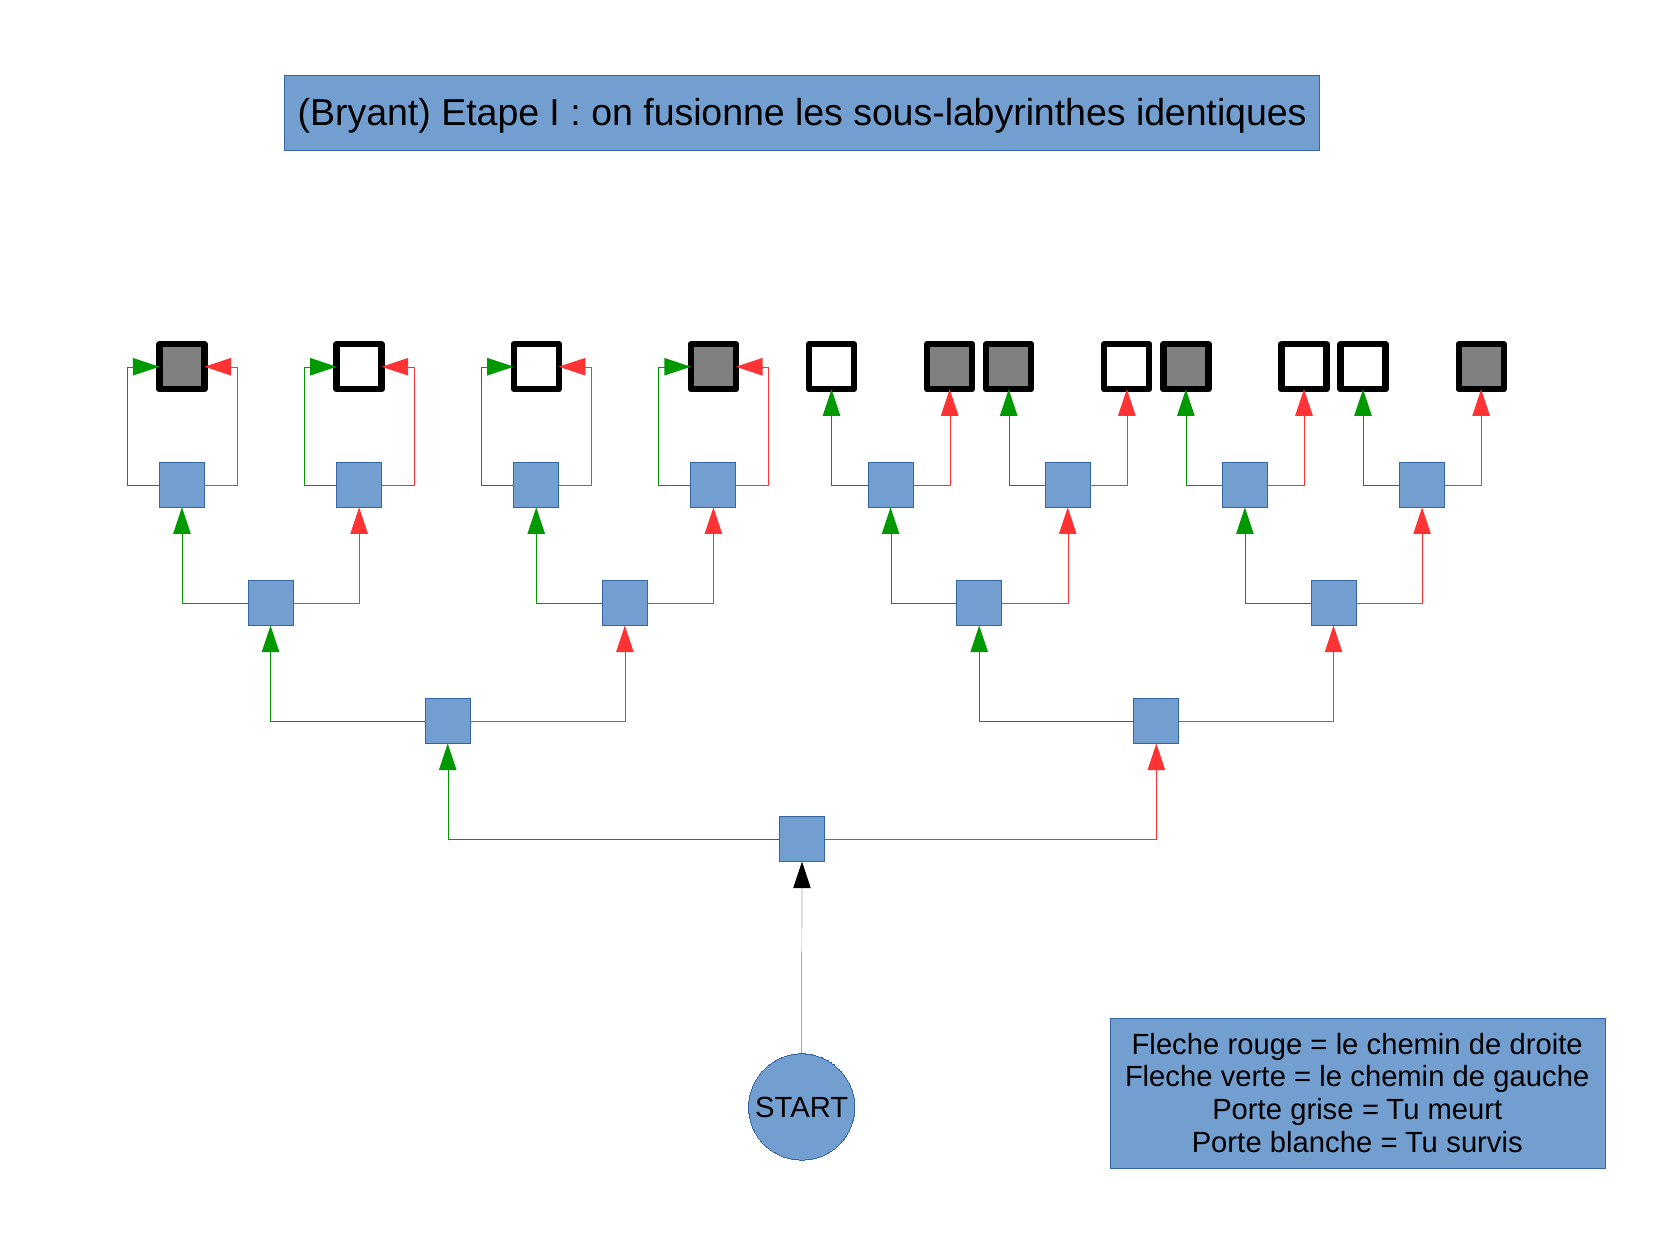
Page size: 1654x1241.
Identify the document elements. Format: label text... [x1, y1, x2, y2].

text_box Fleche rouge = le chemin de droite Fleche verte = le chemin de gauche Porte grise = Tu meurt Porte blanche = Tu survis [1110, 1018, 1606, 1169]
text_box [1045, 462, 1091, 508]
text_box [1281, 344, 1327, 390]
text_box START [748, 1053, 855, 1161]
text_box [425, 698, 471, 744]
text_box [513, 462, 559, 508]
text_box [986, 344, 1032, 390]
text_box [1104, 344, 1150, 390]
text_box [1163, 344, 1209, 390]
text_box [513, 344, 559, 390]
text_box [1340, 344, 1386, 390]
text_box [809, 344, 855, 390]
text_box [248, 580, 294, 626]
text_box [336, 344, 382, 390]
text_box [336, 462, 382, 508]
text_box [779, 816, 825, 862]
text_box [868, 462, 914, 508]
text_box [1311, 580, 1357, 626]
text_box [1133, 698, 1179, 744]
text_box (Bryant) Etape I : on fusionne les sous-labyrinthes identiques [284, 75, 1320, 151]
text_box [1399, 462, 1445, 508]
text_box [159, 344, 205, 390]
text_box [1458, 344, 1504, 390]
text_box [602, 580, 648, 626]
text_box [956, 580, 1002, 626]
text_box [690, 462, 736, 508]
text_box [690, 344, 736, 390]
text_box [927, 344, 973, 390]
text_box [1222, 462, 1268, 508]
text_box [159, 462, 205, 508]
